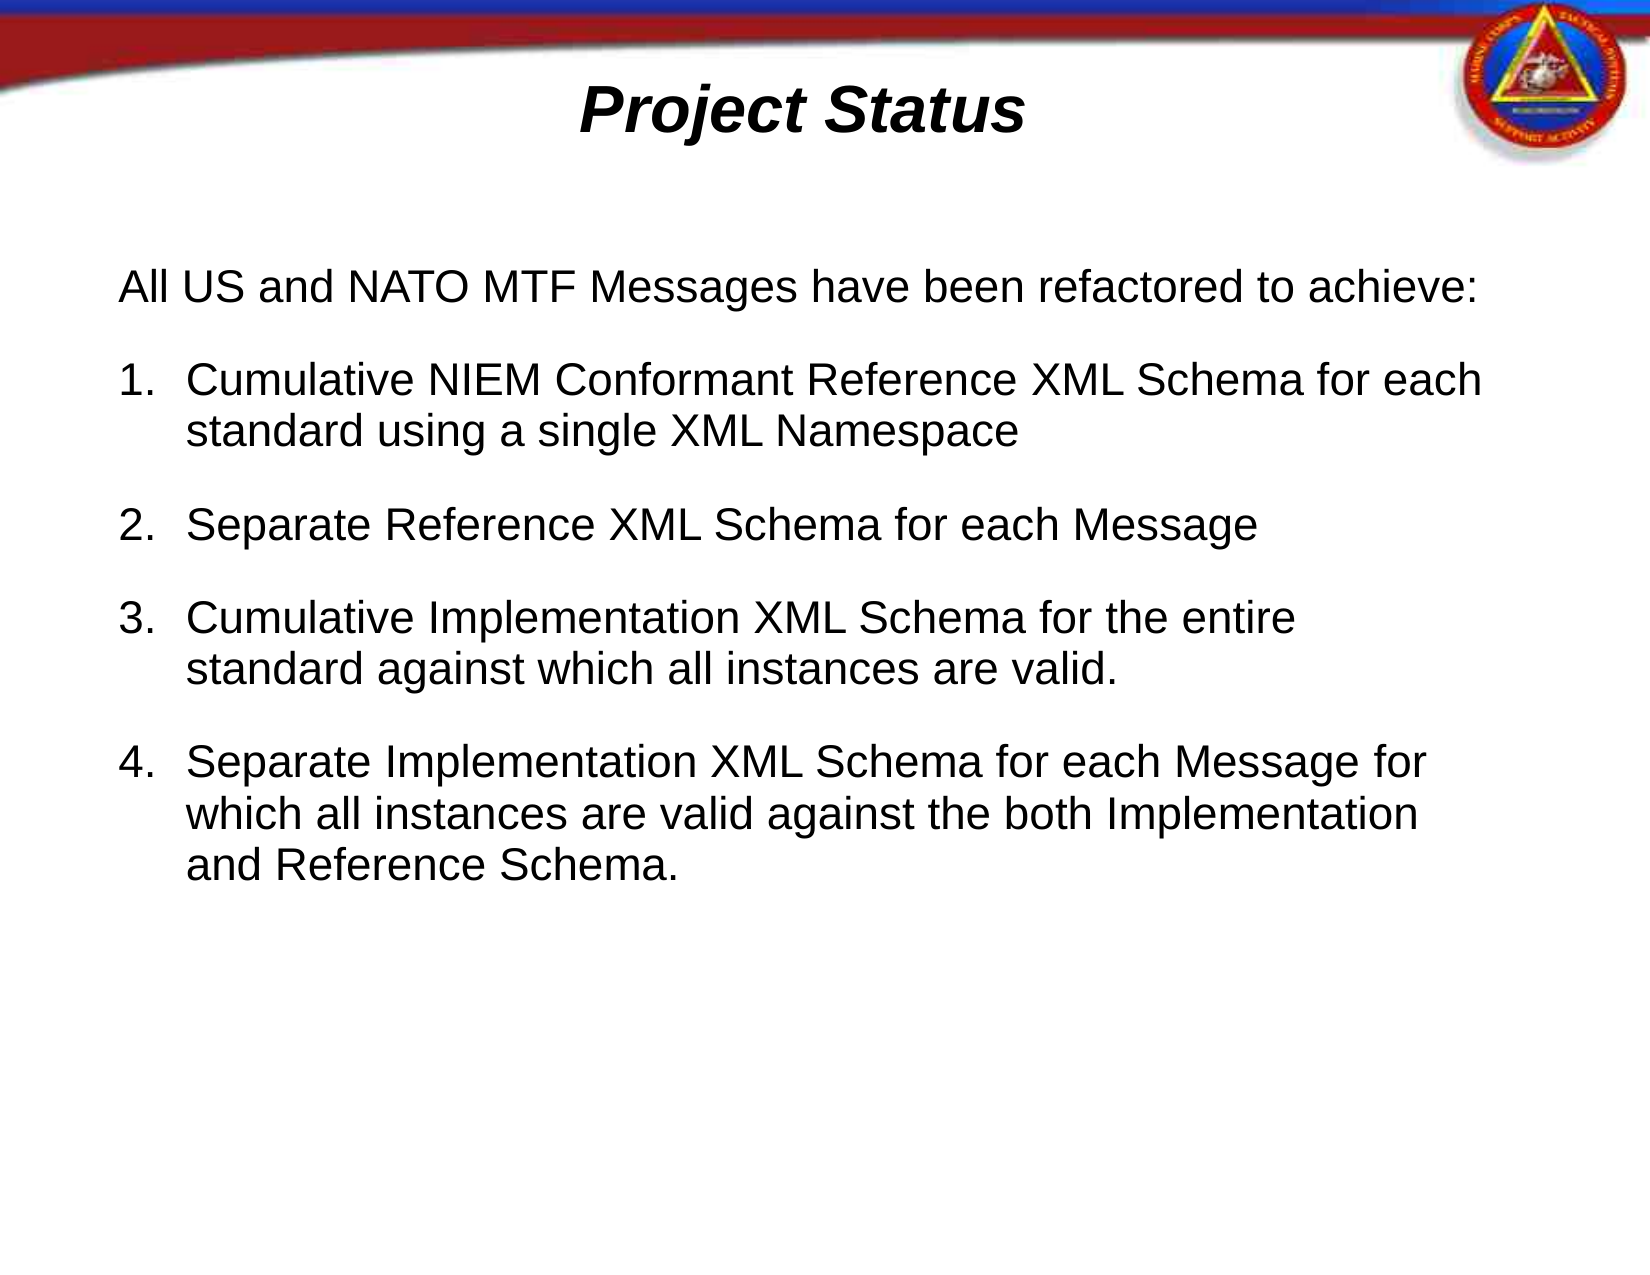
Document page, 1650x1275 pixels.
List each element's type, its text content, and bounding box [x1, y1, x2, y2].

text_box Project Status [88, 64, 1520, 155]
picture [0, 0, 1650, 175]
text_box All US and NATO MTF Messages have been refactored to achieve: Cumulative NIEM Conformant Reference XML Schema for each standard using a single XML Namespace Separate Reference XML Schema for each Message Cumulative Implementation XML Schema for the entire standard against which all instances are valid. Separate Implementation XML Schema for each Message for which all instances are valid against the both Implementation and Reference Schema. [103, 253, 1499, 1057]
